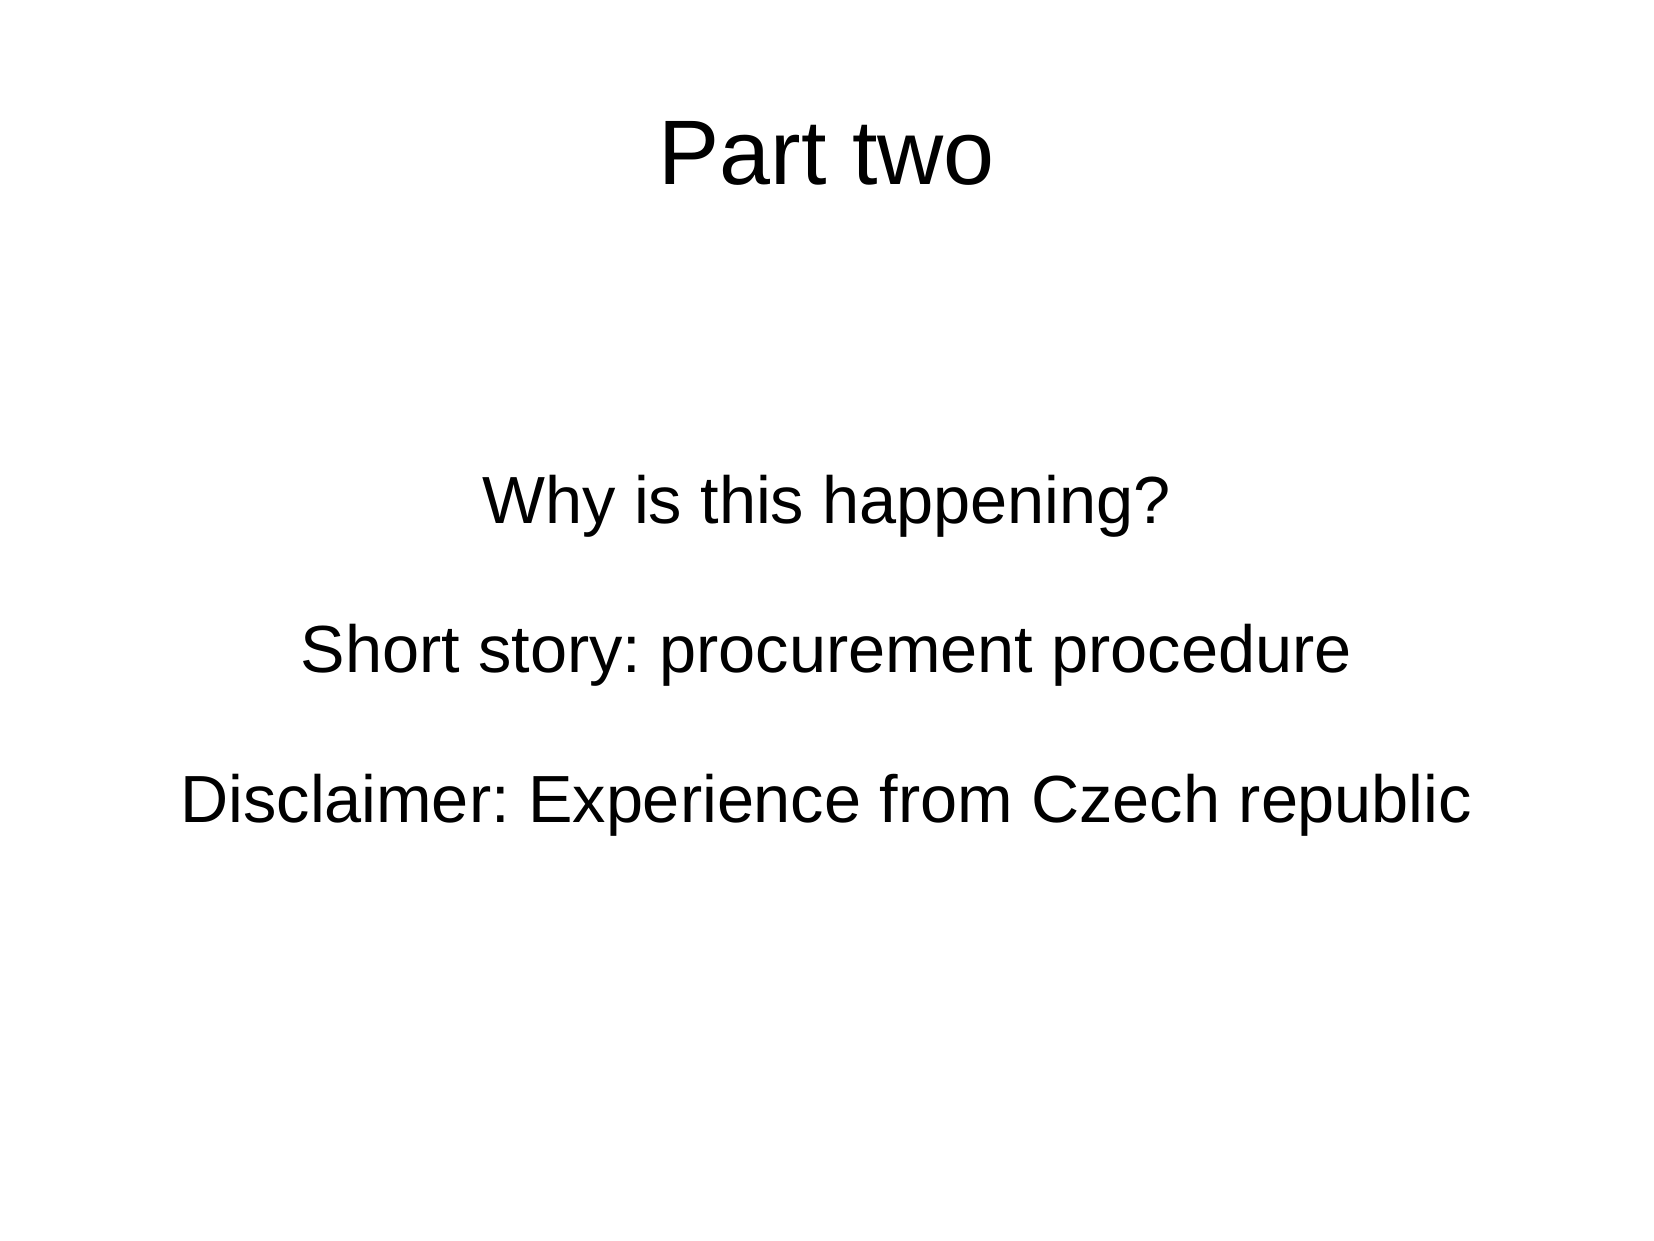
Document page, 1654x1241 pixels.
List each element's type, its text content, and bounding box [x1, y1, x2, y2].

subtitle Why is this happening? Short story: procurement procedure Disclaimer: Experience from Czech republic [82, 290, 1571, 1010]
title Part two [82, 49, 1571, 257]
